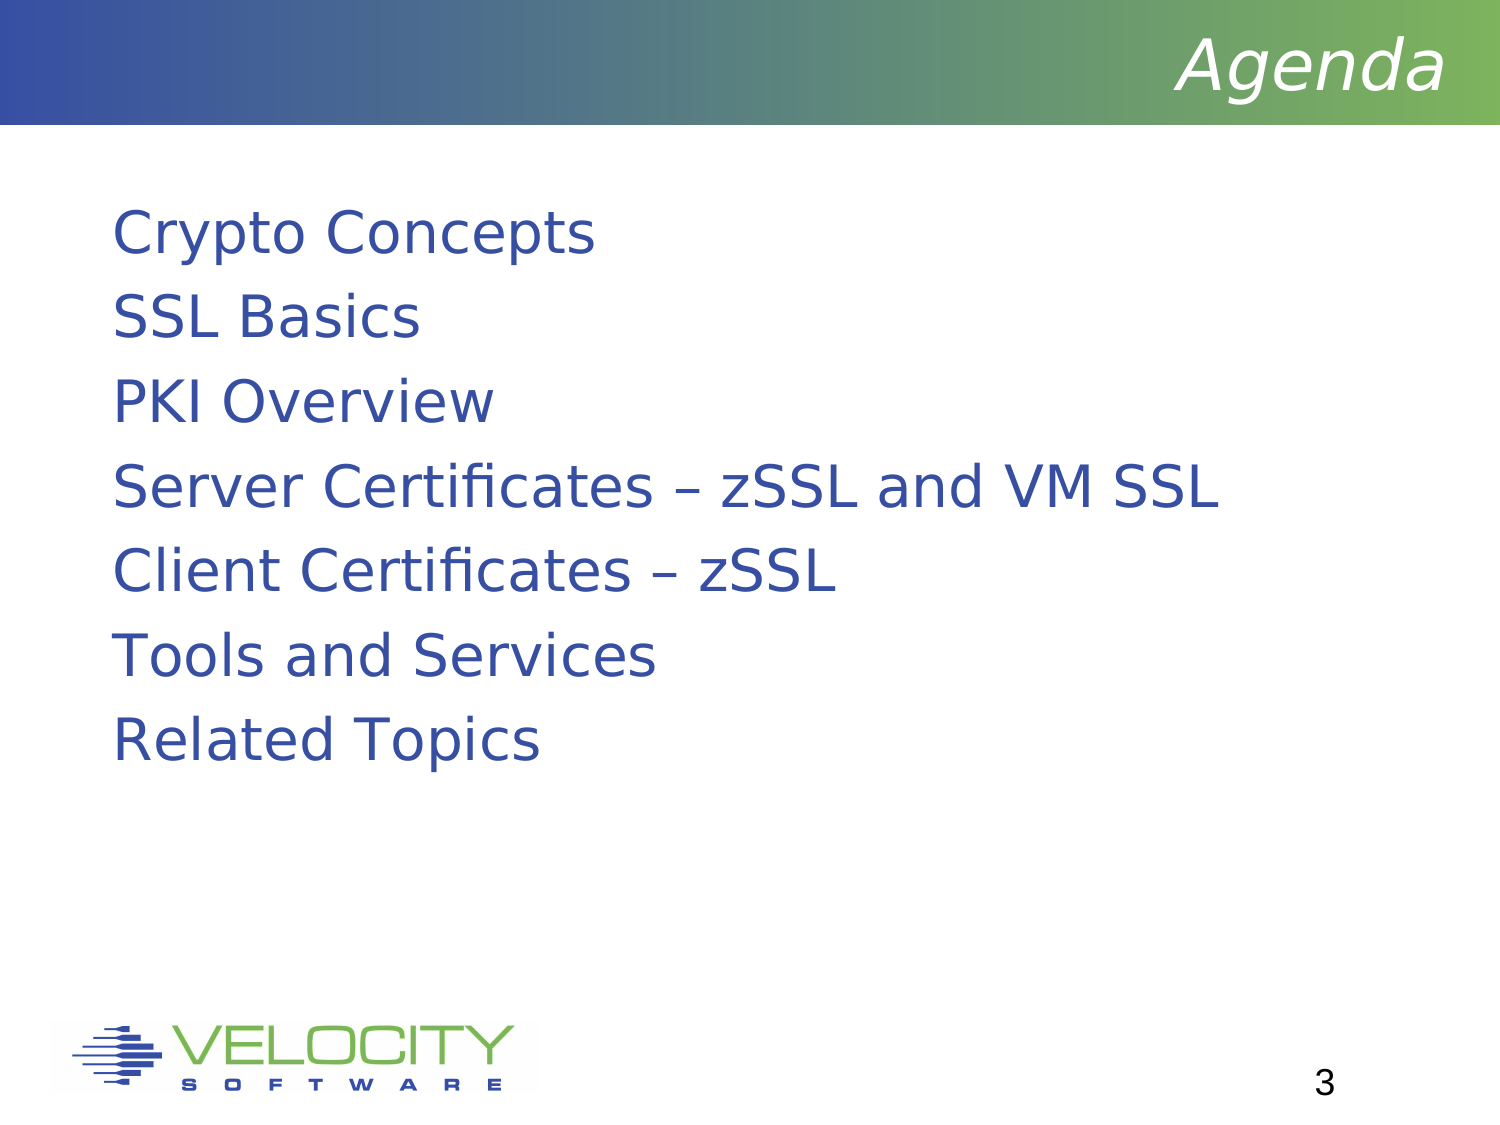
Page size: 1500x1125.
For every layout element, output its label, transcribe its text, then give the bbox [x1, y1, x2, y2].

picture [50, 1021, 538, 1094]
title Agenda [62, 12, 1463, 113]
list Crypto Concepts SSL Basics PKI Overview Server Certificates – zSSL and VM SSL Client Certificates – zSSL Tools and Services Related Topics [70, 187, 1438, 865]
